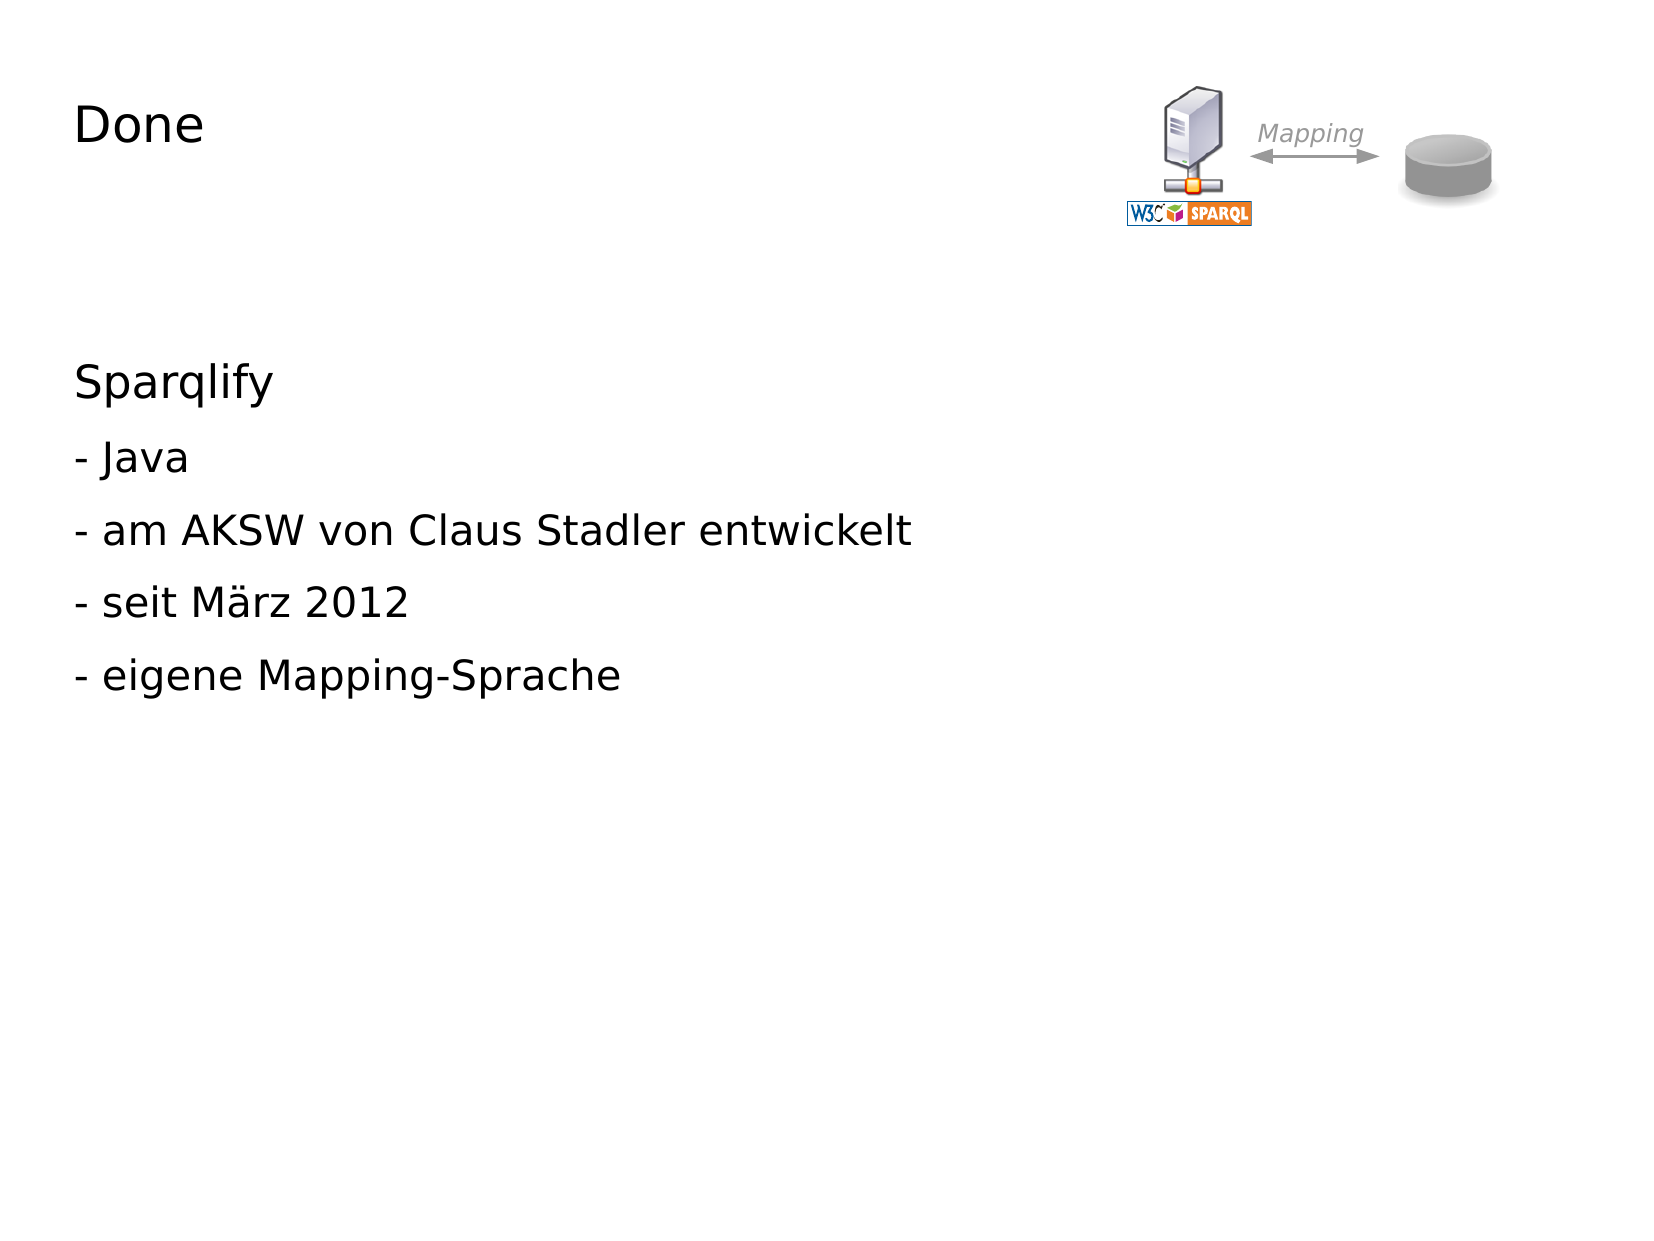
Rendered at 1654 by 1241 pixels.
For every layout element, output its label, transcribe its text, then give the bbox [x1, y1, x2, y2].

text_box Mapping [1226, 112, 1396, 157]
picture [1398, 116, 1500, 189]
text_box Sparqlify - Java - am AKSW von Claus Stadler entwickelt - seit März 2012 - eigene Mapping-Sprache [59, 189, 1583, 708]
picture [1135, 82, 1250, 189]
text_box Done [59, 59, 1583, 133]
